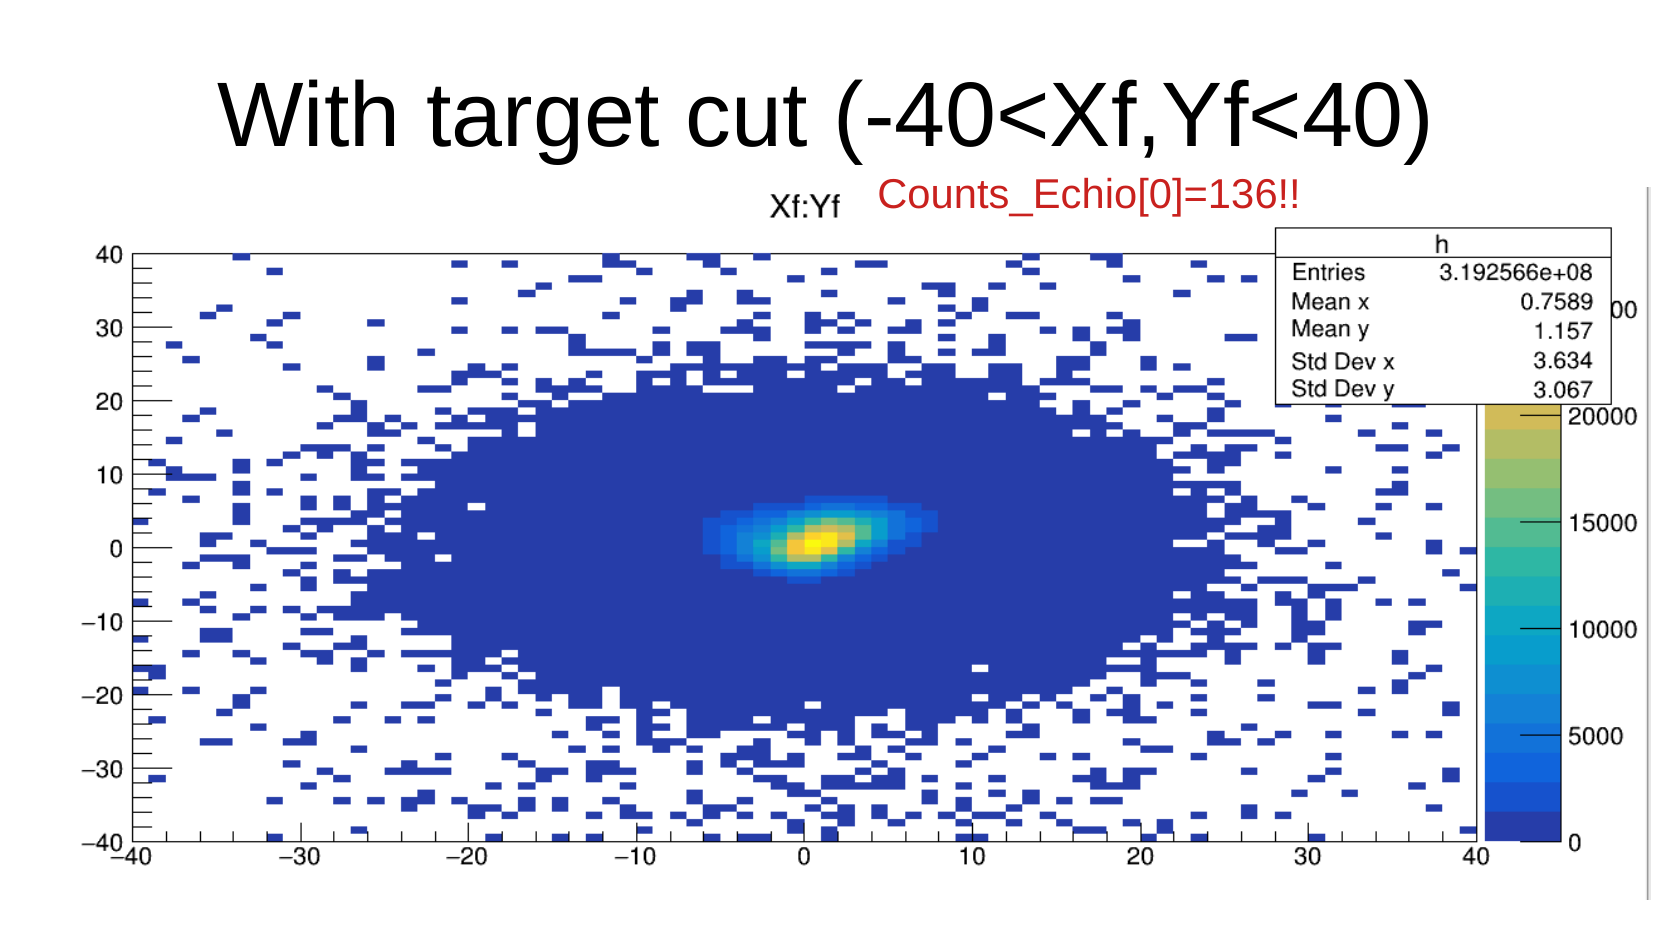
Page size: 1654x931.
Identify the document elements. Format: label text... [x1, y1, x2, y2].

title With target cut (-40<Xf,Yf<40) [82, 37, 1571, 187]
text_box Counts_Echio[0]=136!! [862, 163, 1316, 226]
picture [34, 187, 1651, 901]
